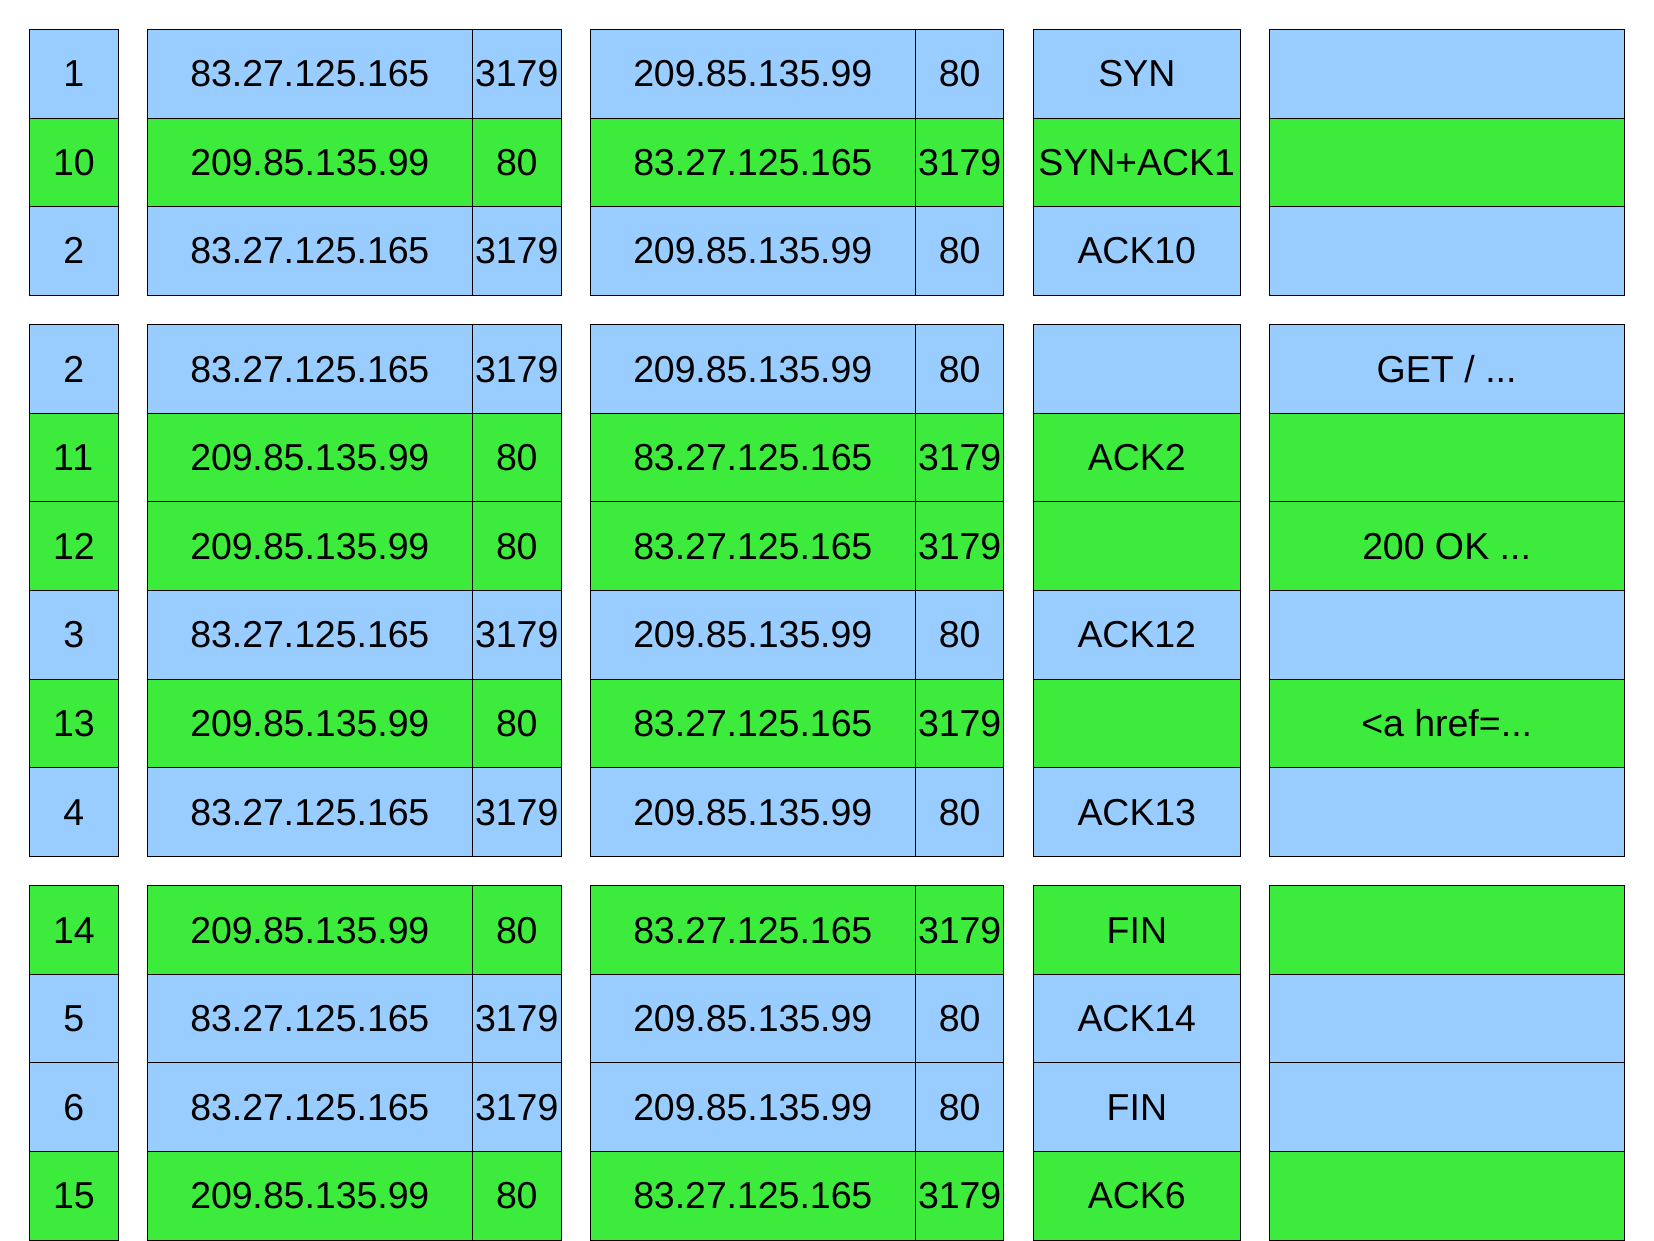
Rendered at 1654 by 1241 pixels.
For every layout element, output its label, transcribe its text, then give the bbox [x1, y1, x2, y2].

text_box 209.85.135.99 [147, 679, 472, 768]
text_box 15 [29, 1151, 119, 1241]
text_box 1 [29, 29, 119, 119]
text_box 80 [915, 591, 1004, 679]
text_box 80 [472, 413, 562, 501]
text_box [1033, 324, 1241, 413]
text_box GET / ... [1269, 324, 1625, 413]
text_box ACK14 [1033, 974, 1241, 1062]
text_box 3179 [473, 29, 562, 118]
text_box 209.85.135.99 [590, 975, 915, 1062]
text_box SYN [1033, 29, 1241, 118]
text_box 209.85.135.99 [147, 413, 472, 501]
text_box FIN [1033, 885, 1241, 974]
text_box ACK12 [1033, 590, 1241, 679]
text_box 200 OK ... [1269, 501, 1625, 590]
text_box ACK13 [1033, 767, 1241, 857]
text_box 3179 [473, 1062, 562, 1151]
text_box 14 [29, 885, 119, 974]
text_box 80 [472, 679, 562, 768]
text_box 10 [29, 119, 119, 206]
text_box 3179 [473, 975, 562, 1062]
text_box 11 [29, 414, 119, 502]
text_box 80 [472, 885, 562, 975]
text_box 83.27.125.165 [147, 975, 473, 1062]
text_box [1269, 767, 1625, 857]
text_box ACK10 [1033, 206, 1241, 296]
text_box 209.85.135.99 [147, 118, 472, 207]
text_box 3179 [473, 591, 562, 679]
text_box 83.27.125.165 [147, 591, 473, 679]
text_box 83.27.125.165 [590, 1151, 916, 1241]
text_box 80 [472, 118, 562, 207]
text_box 83.27.125.165 [147, 1062, 473, 1151]
text_box 83.27.125.165 [590, 679, 916, 768]
text_box 80 [915, 324, 1004, 413]
text_box [1033, 679, 1241, 767]
text_box 4 [29, 767, 119, 857]
text_box 12 [29, 502, 119, 591]
text_box 80 [915, 1062, 1004, 1151]
text_box 80 [915, 975, 1004, 1062]
text_box SYN+ACK1 [1033, 118, 1241, 206]
text_box 13 [29, 679, 119, 767]
text_box 83.27.125.165 [147, 768, 473, 857]
text_box 83.27.125.165 [590, 885, 916, 975]
text_box [1269, 413, 1625, 501]
text_box ACK2 [1033, 413, 1241, 501]
text_box [1269, 885, 1625, 1241]
text_box 209.85.135.99 [147, 501, 472, 591]
text_box 209.85.135.99 [590, 29, 915, 118]
text_box 80 [472, 501, 562, 591]
text_box 2 [29, 324, 119, 414]
text_box 209.85.135.99 [147, 1151, 472, 1241]
text_box 3 [29, 591, 119, 679]
text_box [1269, 590, 1625, 679]
text_box 3179 [916, 413, 1004, 501]
text_box [1033, 501, 1241, 590]
text_box 3179 [916, 1151, 1004, 1241]
text_box 83.27.125.165 [590, 413, 916, 501]
text_box 6 [29, 1062, 119, 1151]
text_box 3179 [916, 679, 1004, 768]
text_box 3179 [473, 768, 562, 857]
text_box 209.85.135.99 [590, 768, 915, 857]
text_box 3179 [916, 501, 1004, 591]
text_box 3179 [916, 118, 1004, 207]
text_box 83.27.125.165 [147, 207, 473, 296]
text_box 83.27.125.165 [590, 501, 916, 591]
text_box 83.27.125.165 [147, 324, 473, 413]
text_box [1269, 29, 1625, 296]
text_box FIN [1033, 1062, 1241, 1151]
text_box 80 [915, 29, 1004, 118]
text_box 209.85.135.99 [590, 591, 915, 679]
text_box 3179 [916, 885, 1004, 975]
text_box 209.85.135.99 [147, 885, 472, 975]
text_box 5 [29, 974, 119, 1062]
text_box 209.85.135.99 [590, 324, 915, 413]
text_box 83.27.125.165 [147, 29, 473, 118]
text_box 209.85.135.99 [590, 1062, 915, 1151]
text_box ACK6 [1033, 1151, 1241, 1241]
text_box 209.85.135.99 [590, 207, 915, 296]
text_box 80 [915, 207, 1004, 296]
text_box 80 [915, 768, 1004, 857]
text_box 2 [29, 206, 119, 296]
text_box <a href=... [1269, 679, 1625, 767]
text_box 80 [472, 1151, 562, 1241]
text_box 3179 [473, 207, 562, 296]
text_box 3179 [473, 324, 562, 413]
text_box 83.27.125.165 [590, 118, 916, 207]
